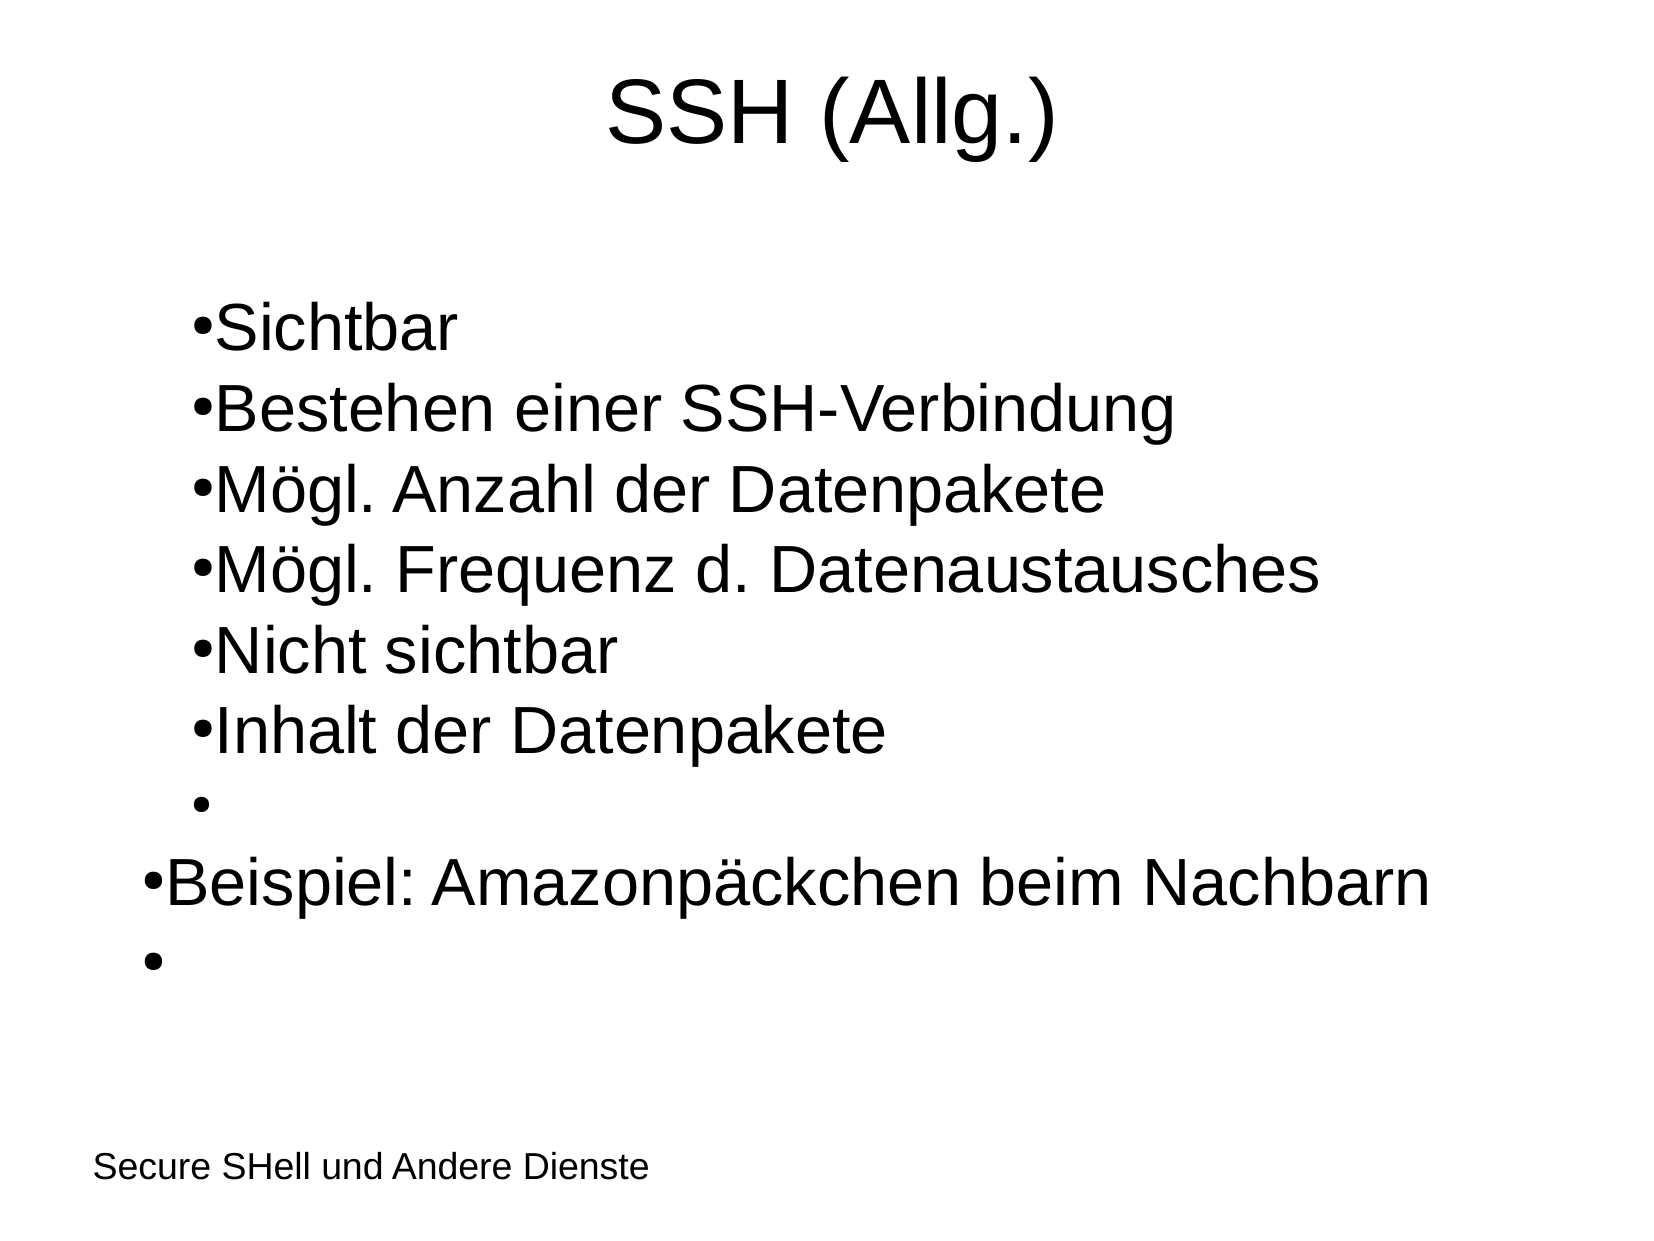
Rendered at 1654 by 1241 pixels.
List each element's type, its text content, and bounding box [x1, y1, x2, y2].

list Sichtbar Bestehen einer SSH-Verbindung Mögl. Anzahl der Datenpakete Mögl. Frequenz d. Datenaustausches Nicht sichtbar Inhalt der Datenpakete Beispiel: Amazonpäckchen beim Nachbarn [82, 290, 1538, 1011]
title SSH (Allg.) [141, 35, 1524, 189]
text_box Secure SHell und Andere Dienste [77, 1137, 756, 1237]
